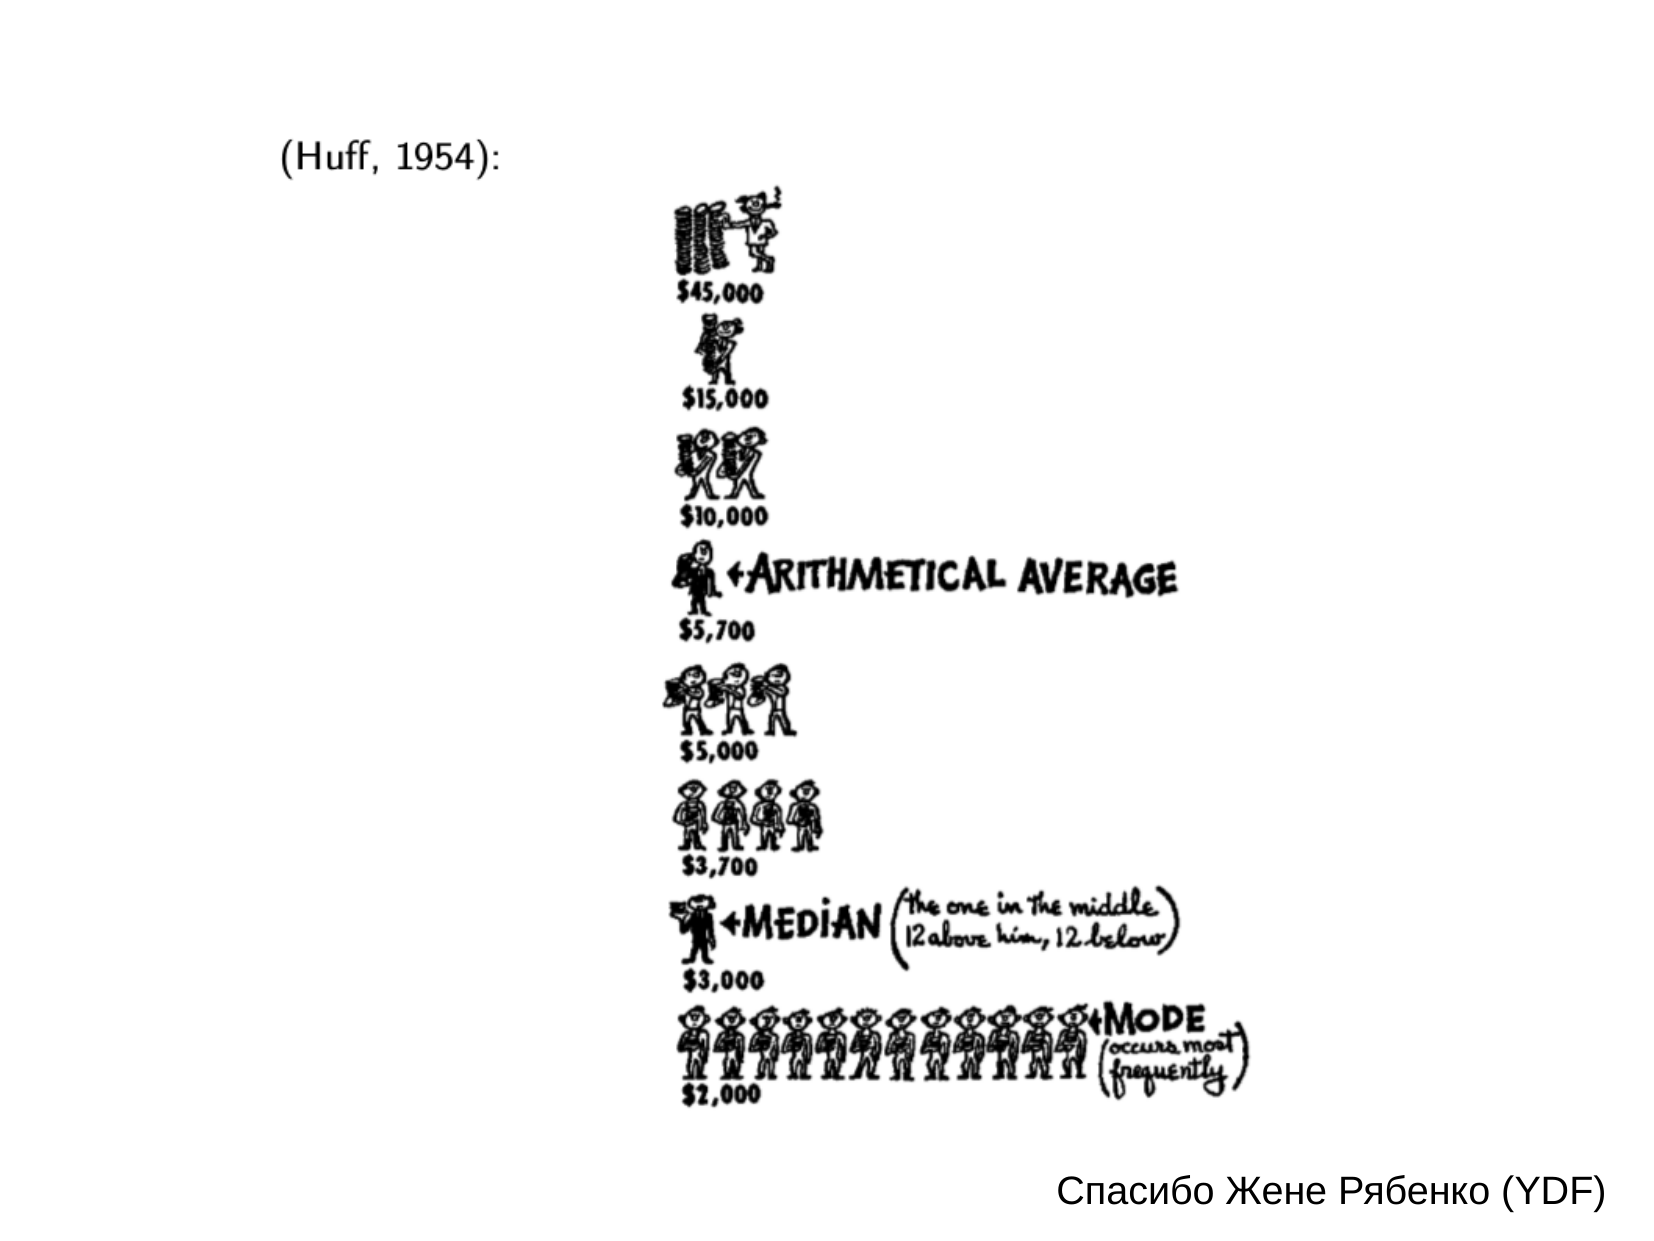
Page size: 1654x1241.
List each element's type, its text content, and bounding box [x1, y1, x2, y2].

text_box Спасибо Жене Рябенко (YDF) [888, 1169, 1654, 1241]
picture [270, 132, 1277, 1124]
